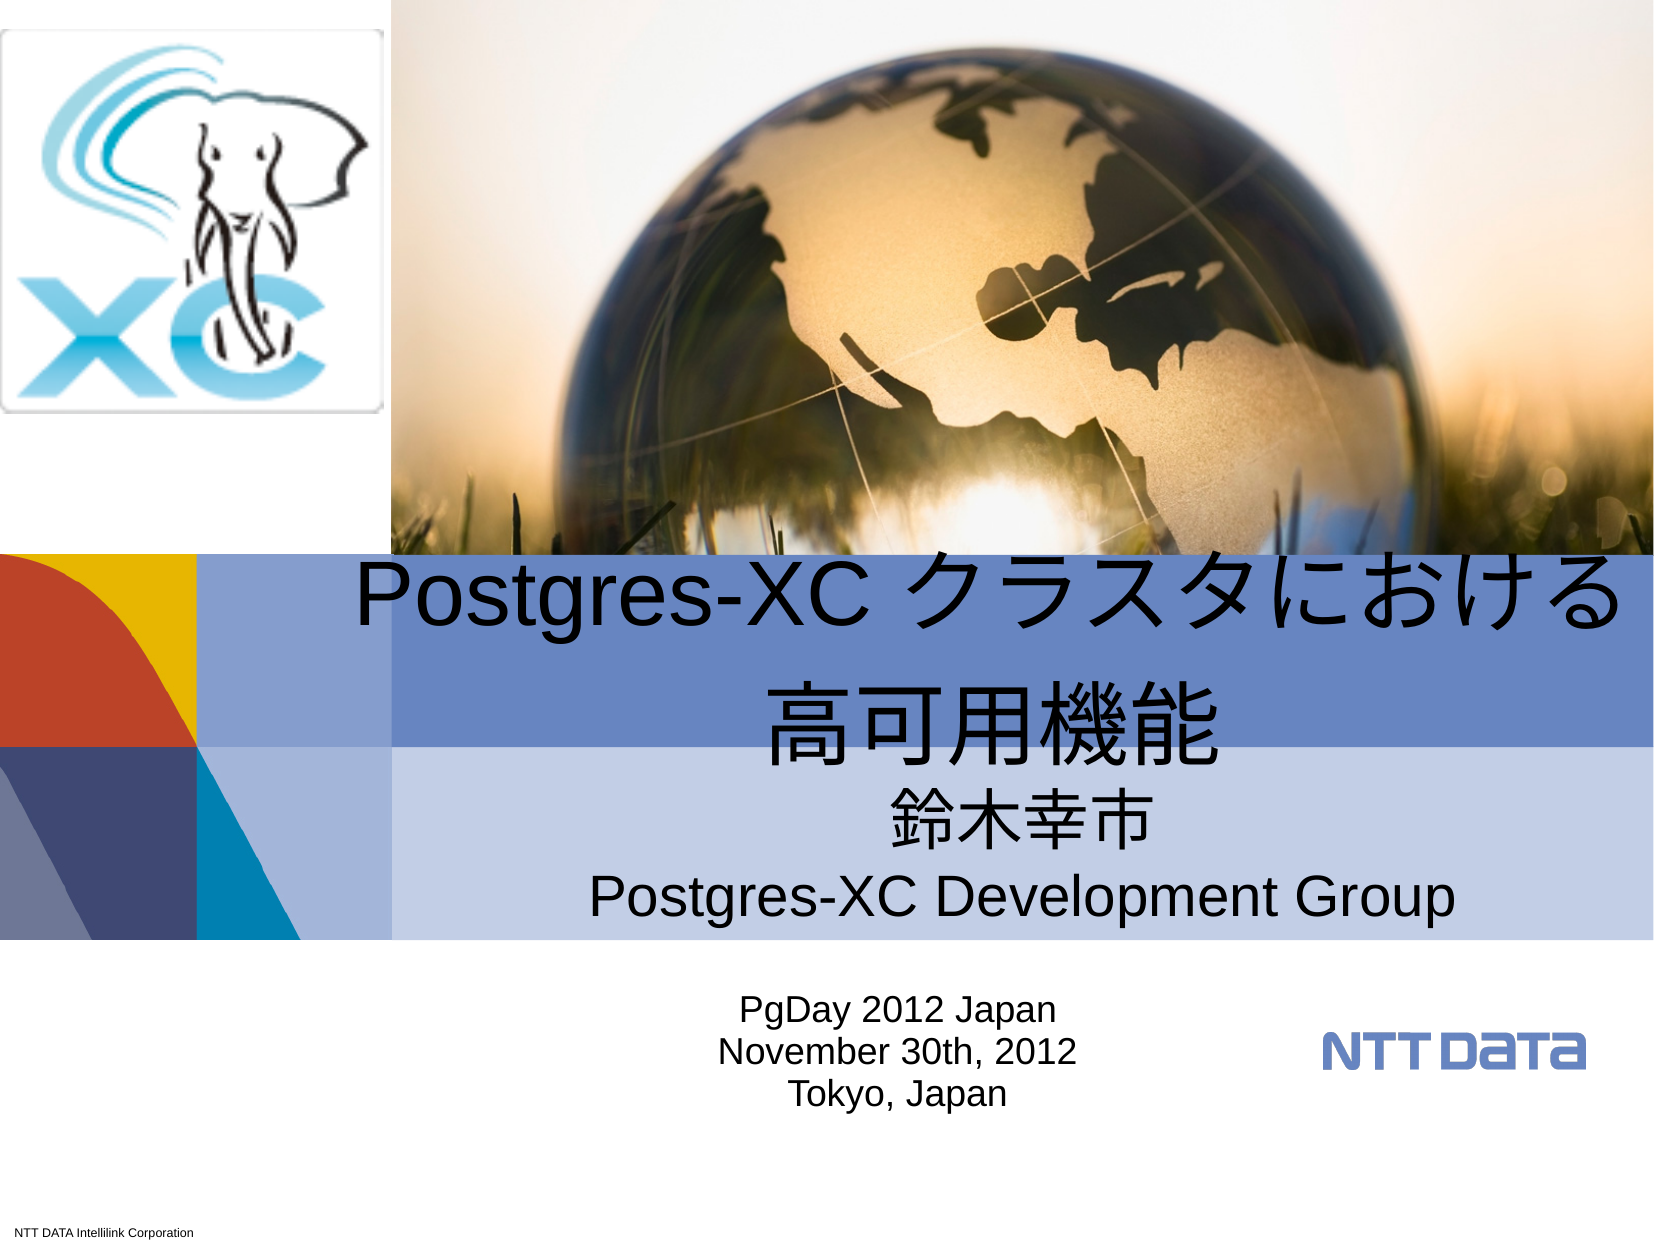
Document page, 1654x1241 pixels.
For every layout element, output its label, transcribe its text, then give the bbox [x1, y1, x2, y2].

picture [391, 0, 1654, 554]
subtitle 鈴木幸市 Postgres-XC Development Group [413, 762, 1633, 934]
picture [0, 554, 392, 940]
text_box PgDay 2012 Japan November 30th, 2012 Tokyo, Japan [519, 981, 1276, 1123]
picture [1323, 1032, 1586, 1070]
picture [0, 29, 384, 414]
title Postgres-XC クラスタにおける 高可用機能 [330, 554, 1654, 750]
